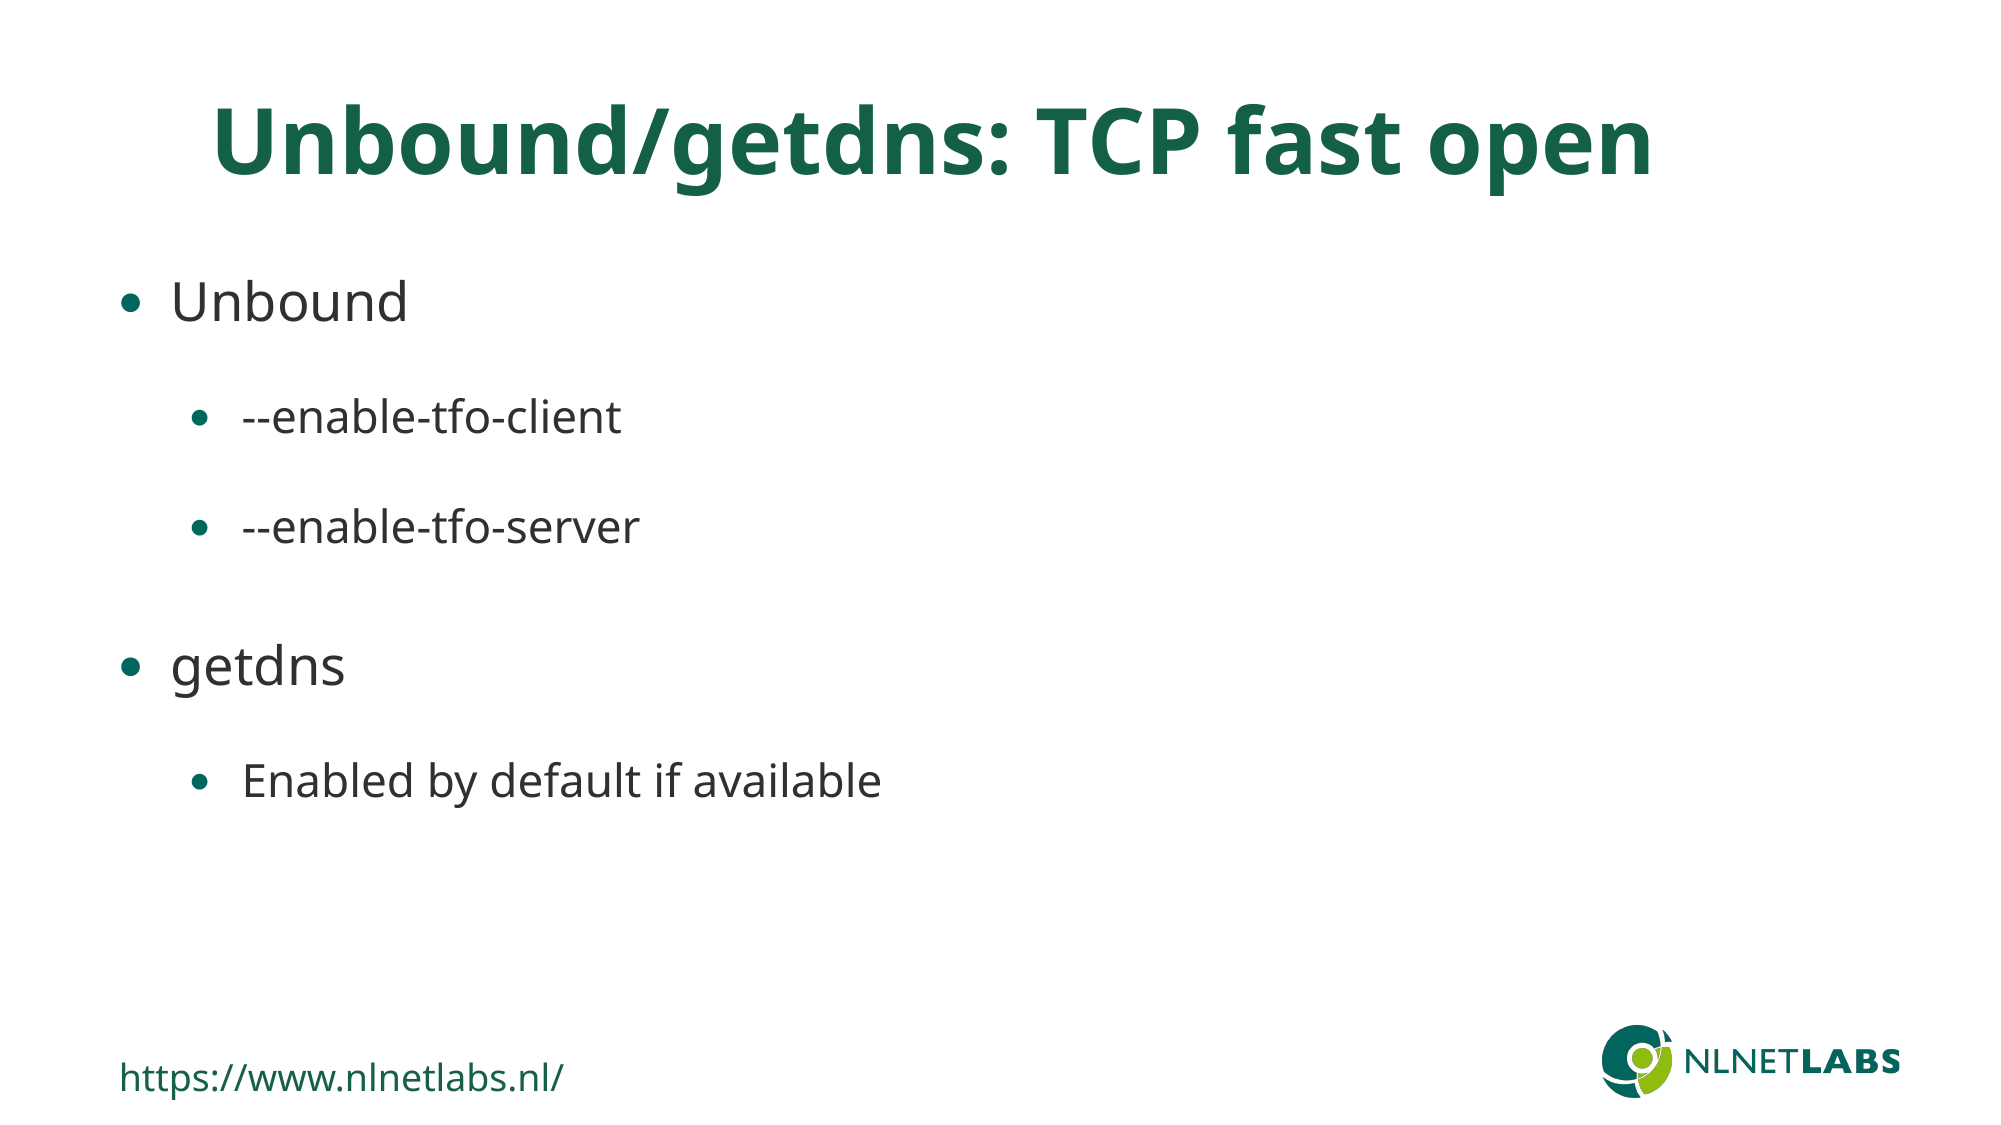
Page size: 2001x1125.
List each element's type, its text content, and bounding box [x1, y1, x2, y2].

title Unbound/getdns: TCP fast open [210, 44, 1900, 233]
list Unbound --enable-tfo-client --enable-tfo-server getdns Enabled by default if available [99, 263, 1900, 916]
picture [1602, 1025, 1900, 1098]
